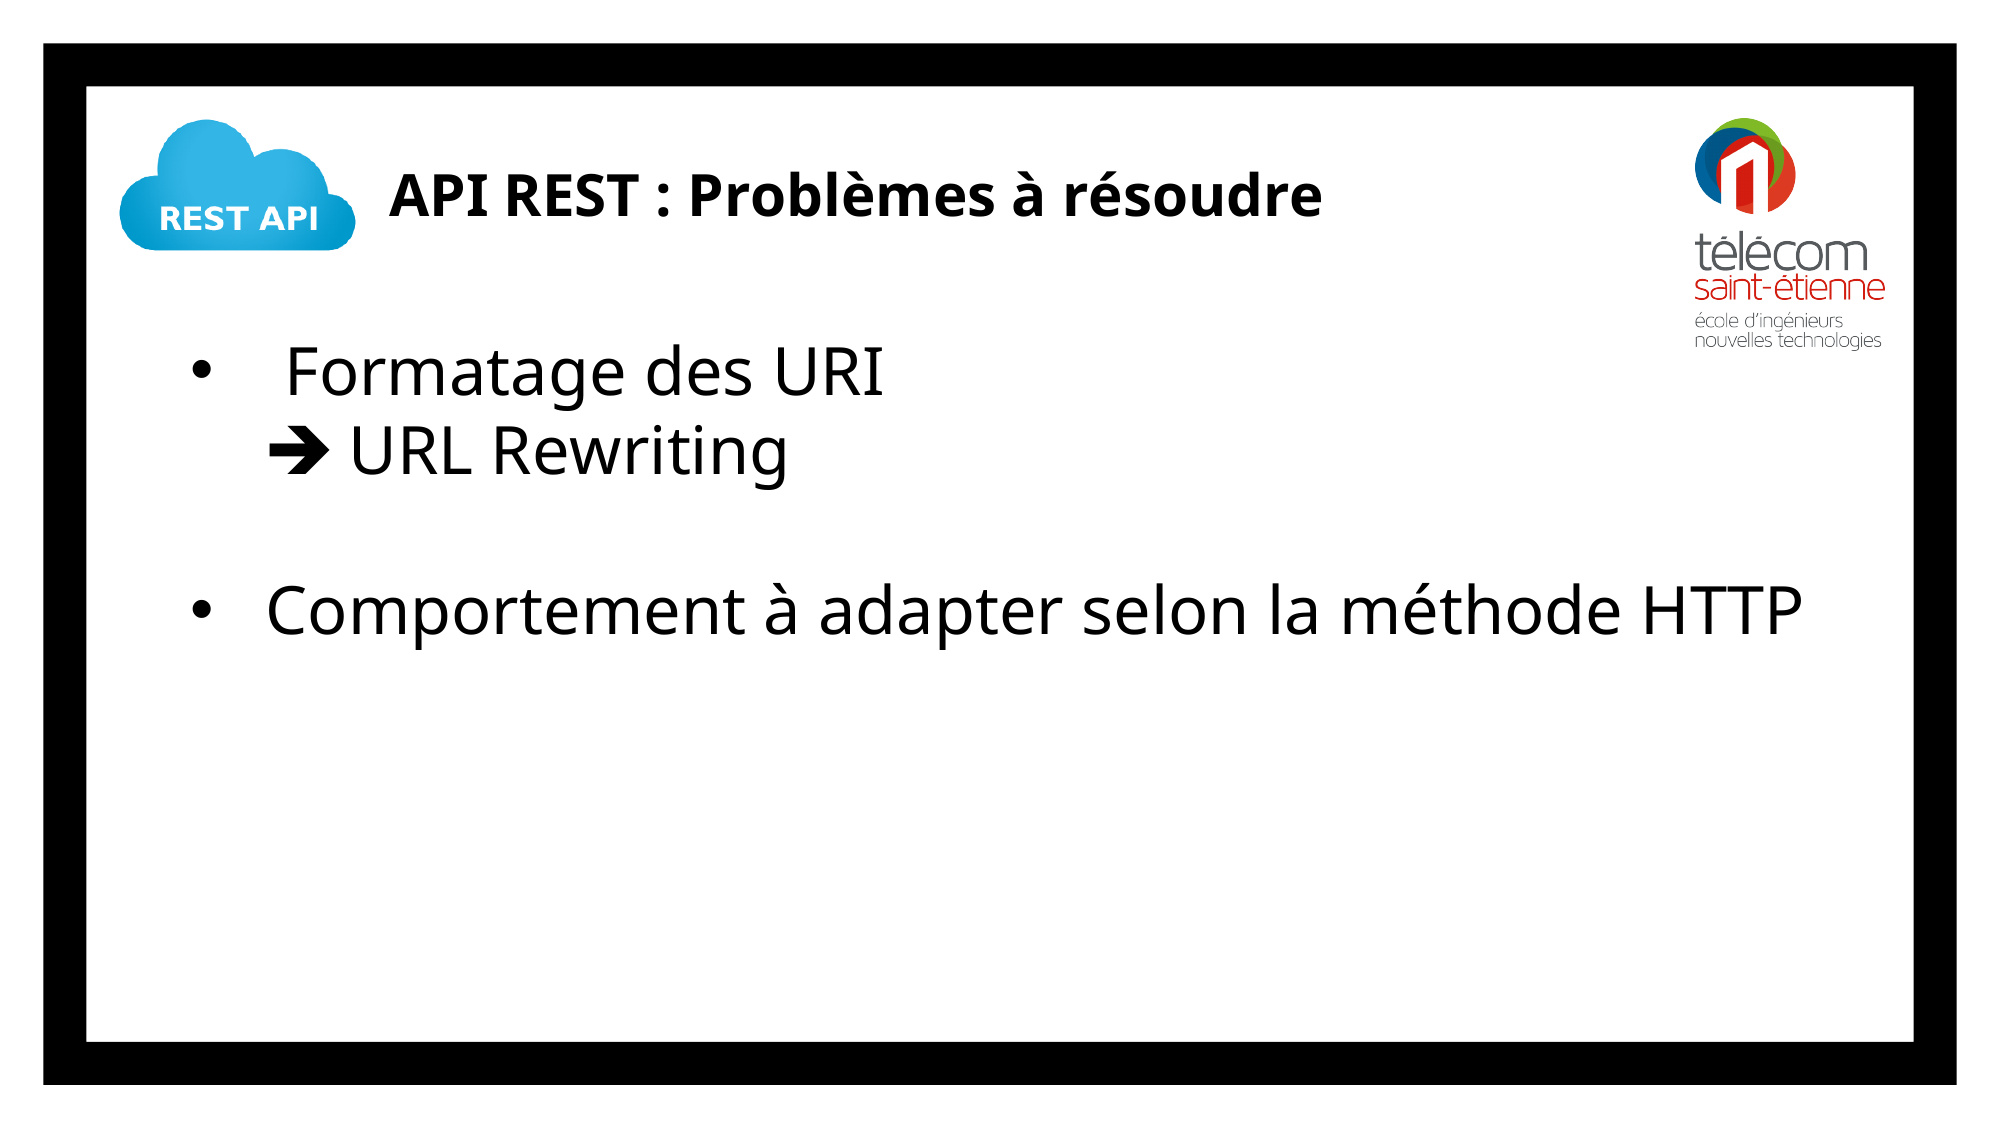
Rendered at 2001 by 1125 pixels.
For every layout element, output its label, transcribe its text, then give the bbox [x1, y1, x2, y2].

picture [117, 118, 357, 254]
text_box Formatage des URI  URL Rewriting Comportement à adapter selon la méthode HTTP [175, 320, 1881, 922]
picture [1695, 118, 1885, 351]
title API REST : Problèmes à résoudre [369, 138, 1695, 304]
